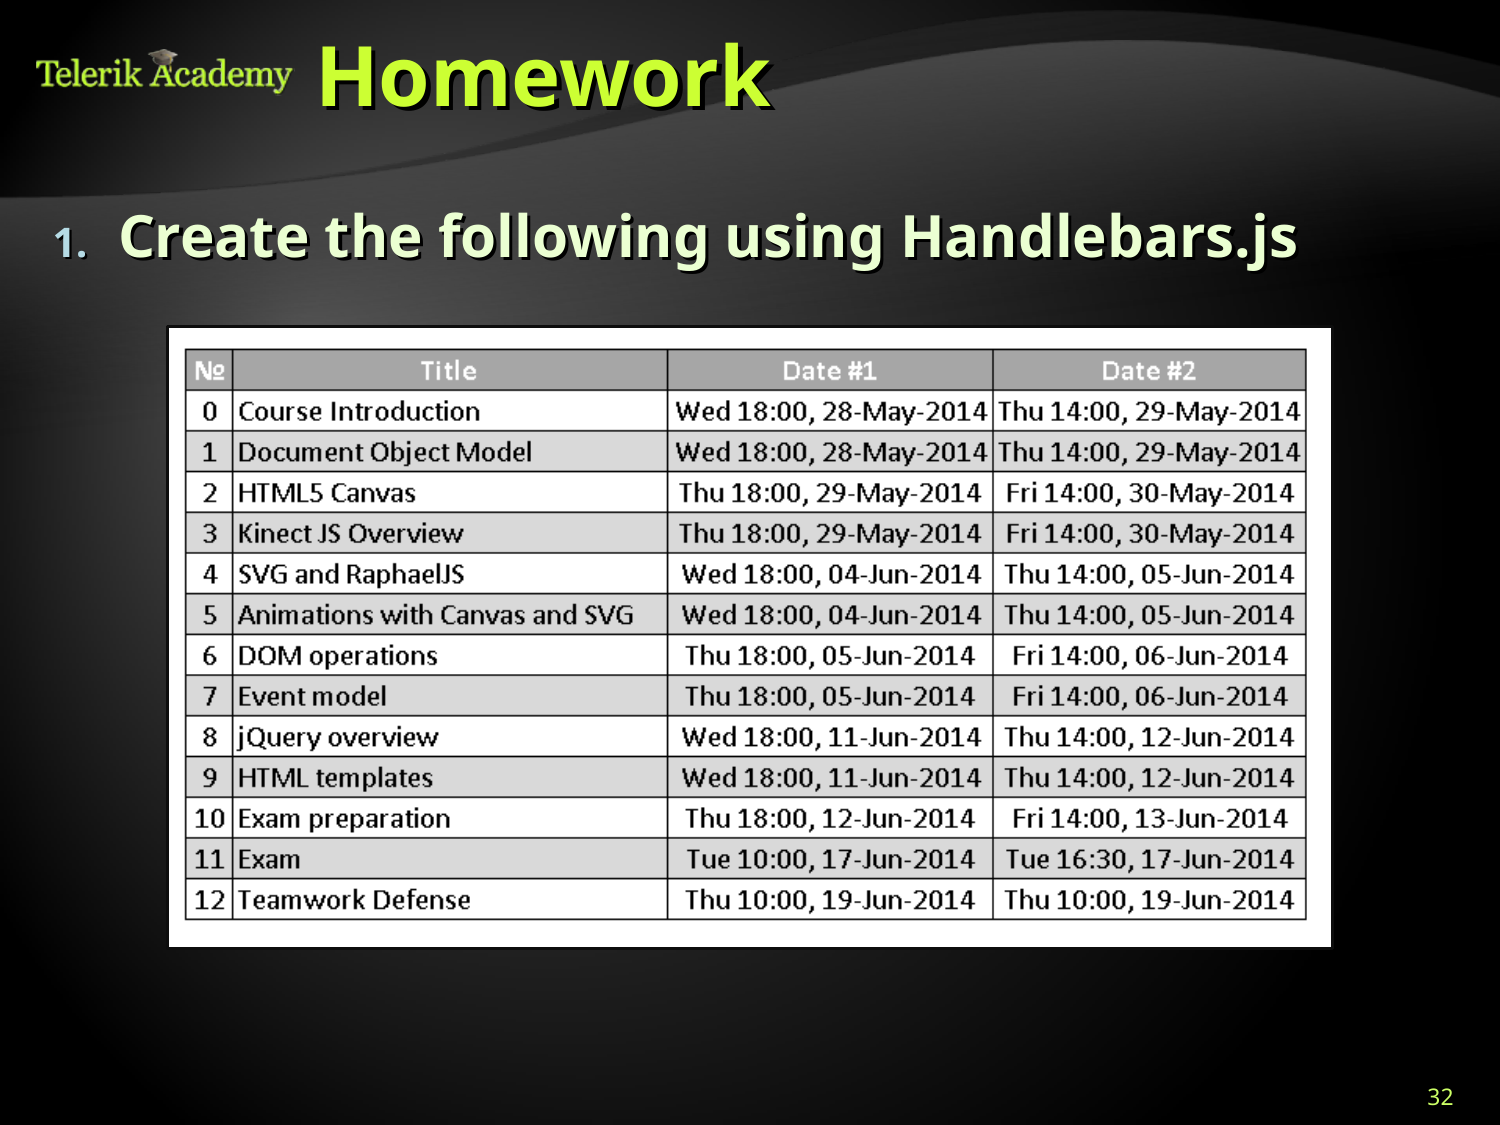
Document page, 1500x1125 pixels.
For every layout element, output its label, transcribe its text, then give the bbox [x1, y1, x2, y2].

list Create the following using Handlebars.js [37, 187, 1463, 296]
text_box 32 [1412, 1074, 1488, 1113]
title Homework [300, 12, 1463, 150]
picture [168, 327, 1332, 947]
